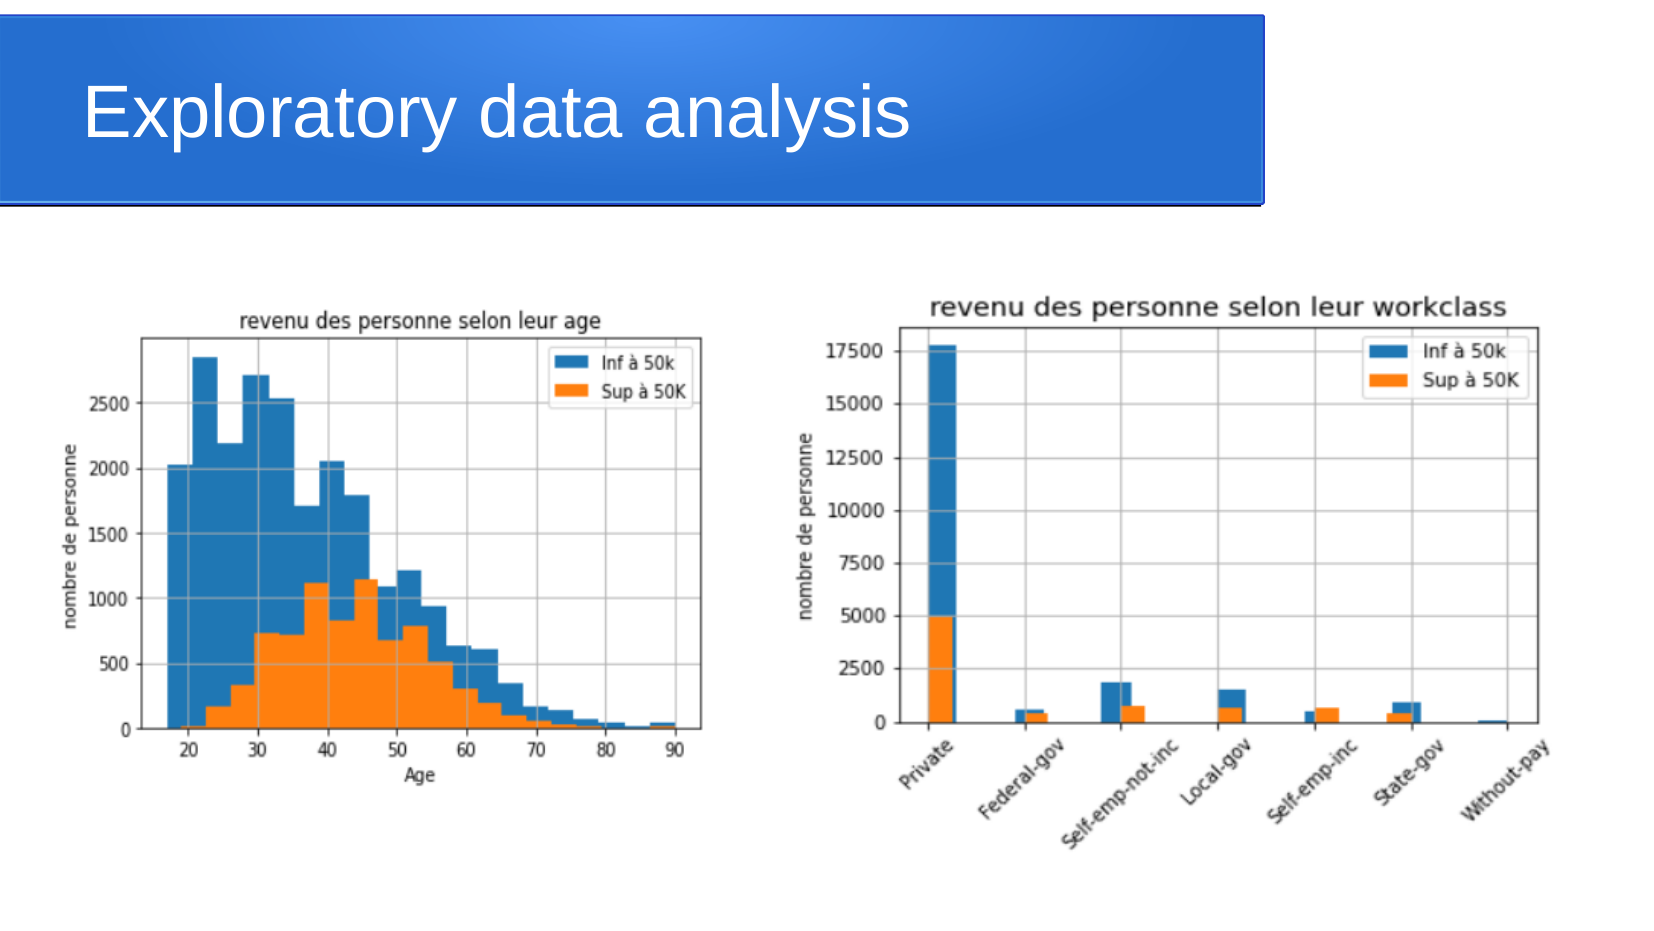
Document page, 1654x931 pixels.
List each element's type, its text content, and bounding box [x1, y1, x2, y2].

title Exploratory data analysis [82, 35, 1235, 189]
picture [779, 259, 1644, 886]
picture [11, 271, 756, 812]
